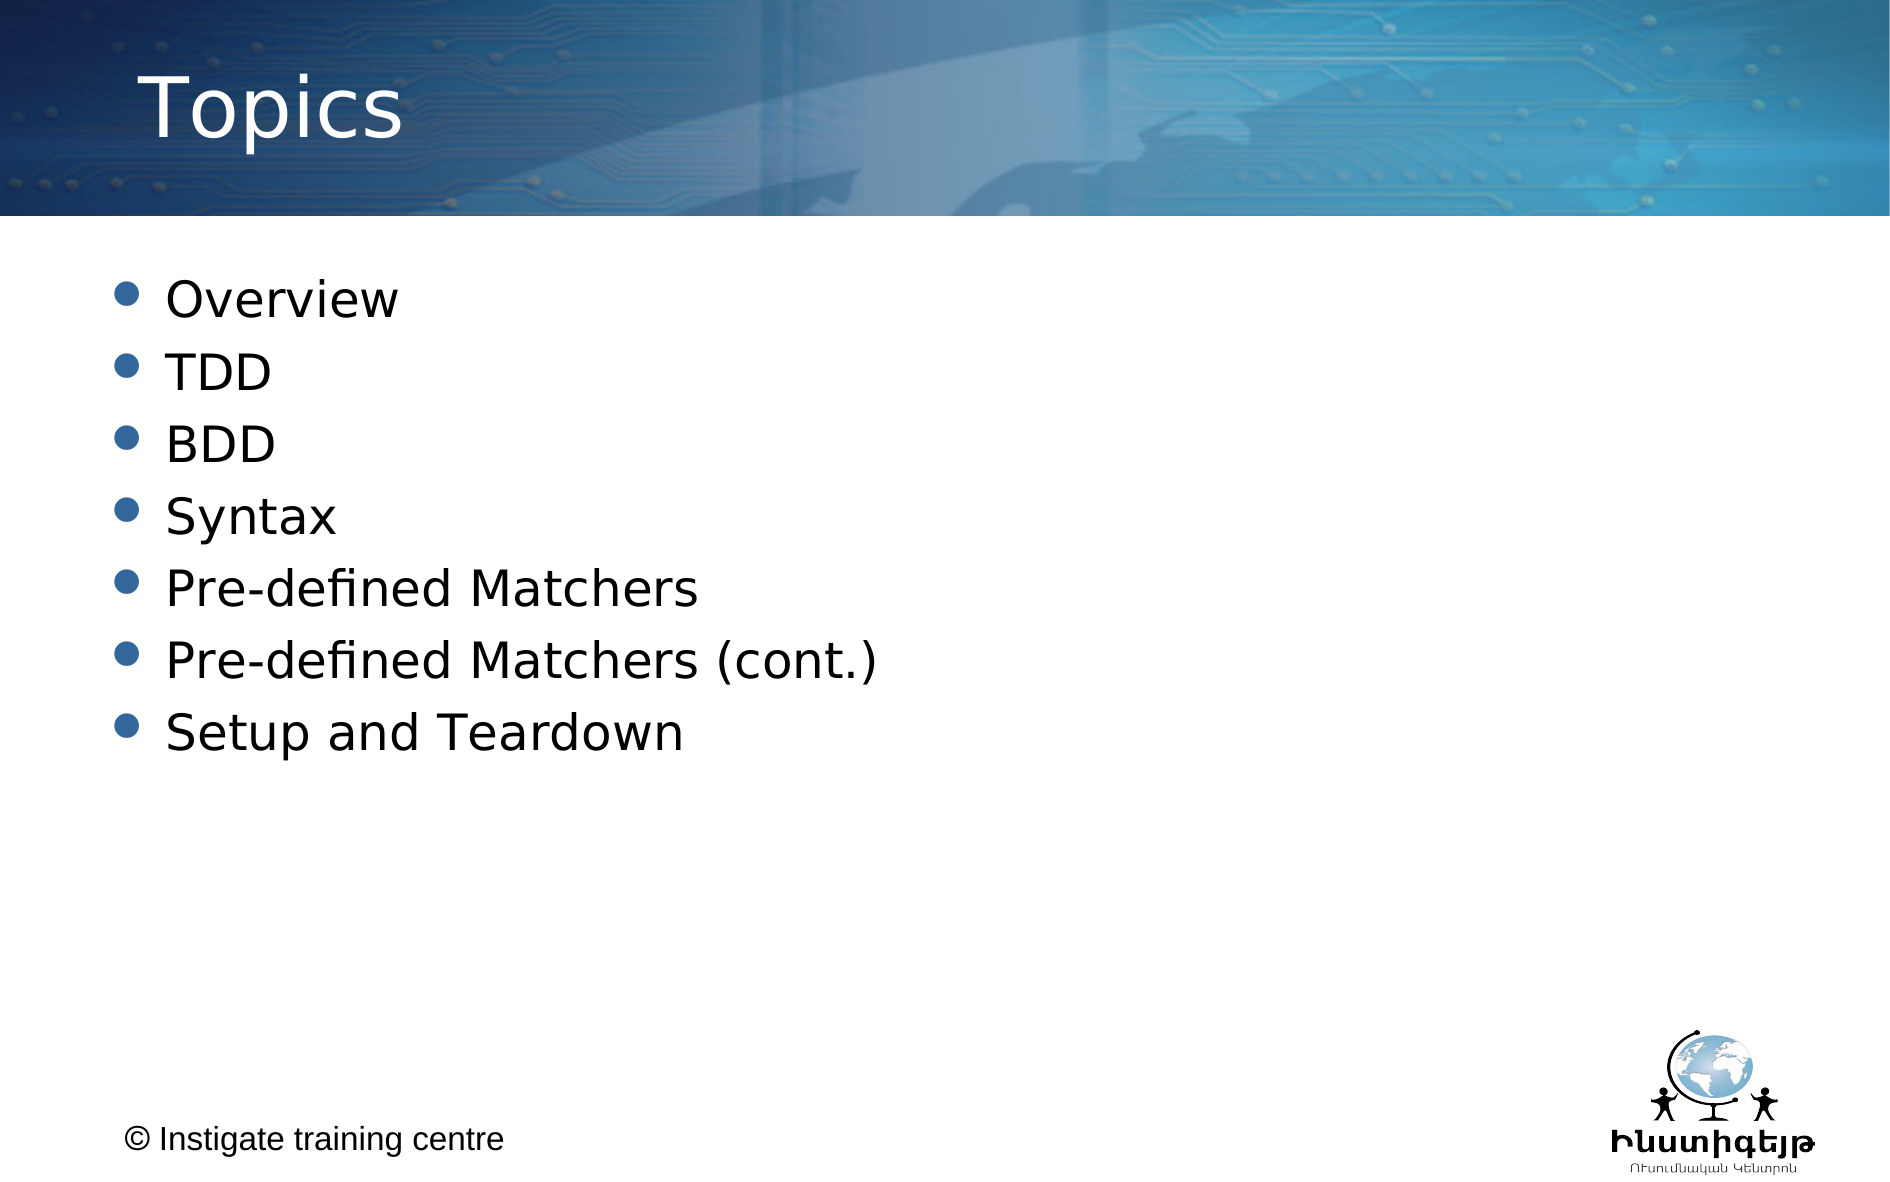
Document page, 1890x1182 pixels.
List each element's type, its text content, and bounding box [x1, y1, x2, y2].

picture [0, 0, 1890, 216]
picture [1612, 1030, 1815, 1175]
list Overview TDD BDD Syntax Pre-defined Matchers Pre-defined Matchers (cont.) Setup and Teardown [110, 276, 1801, 295]
